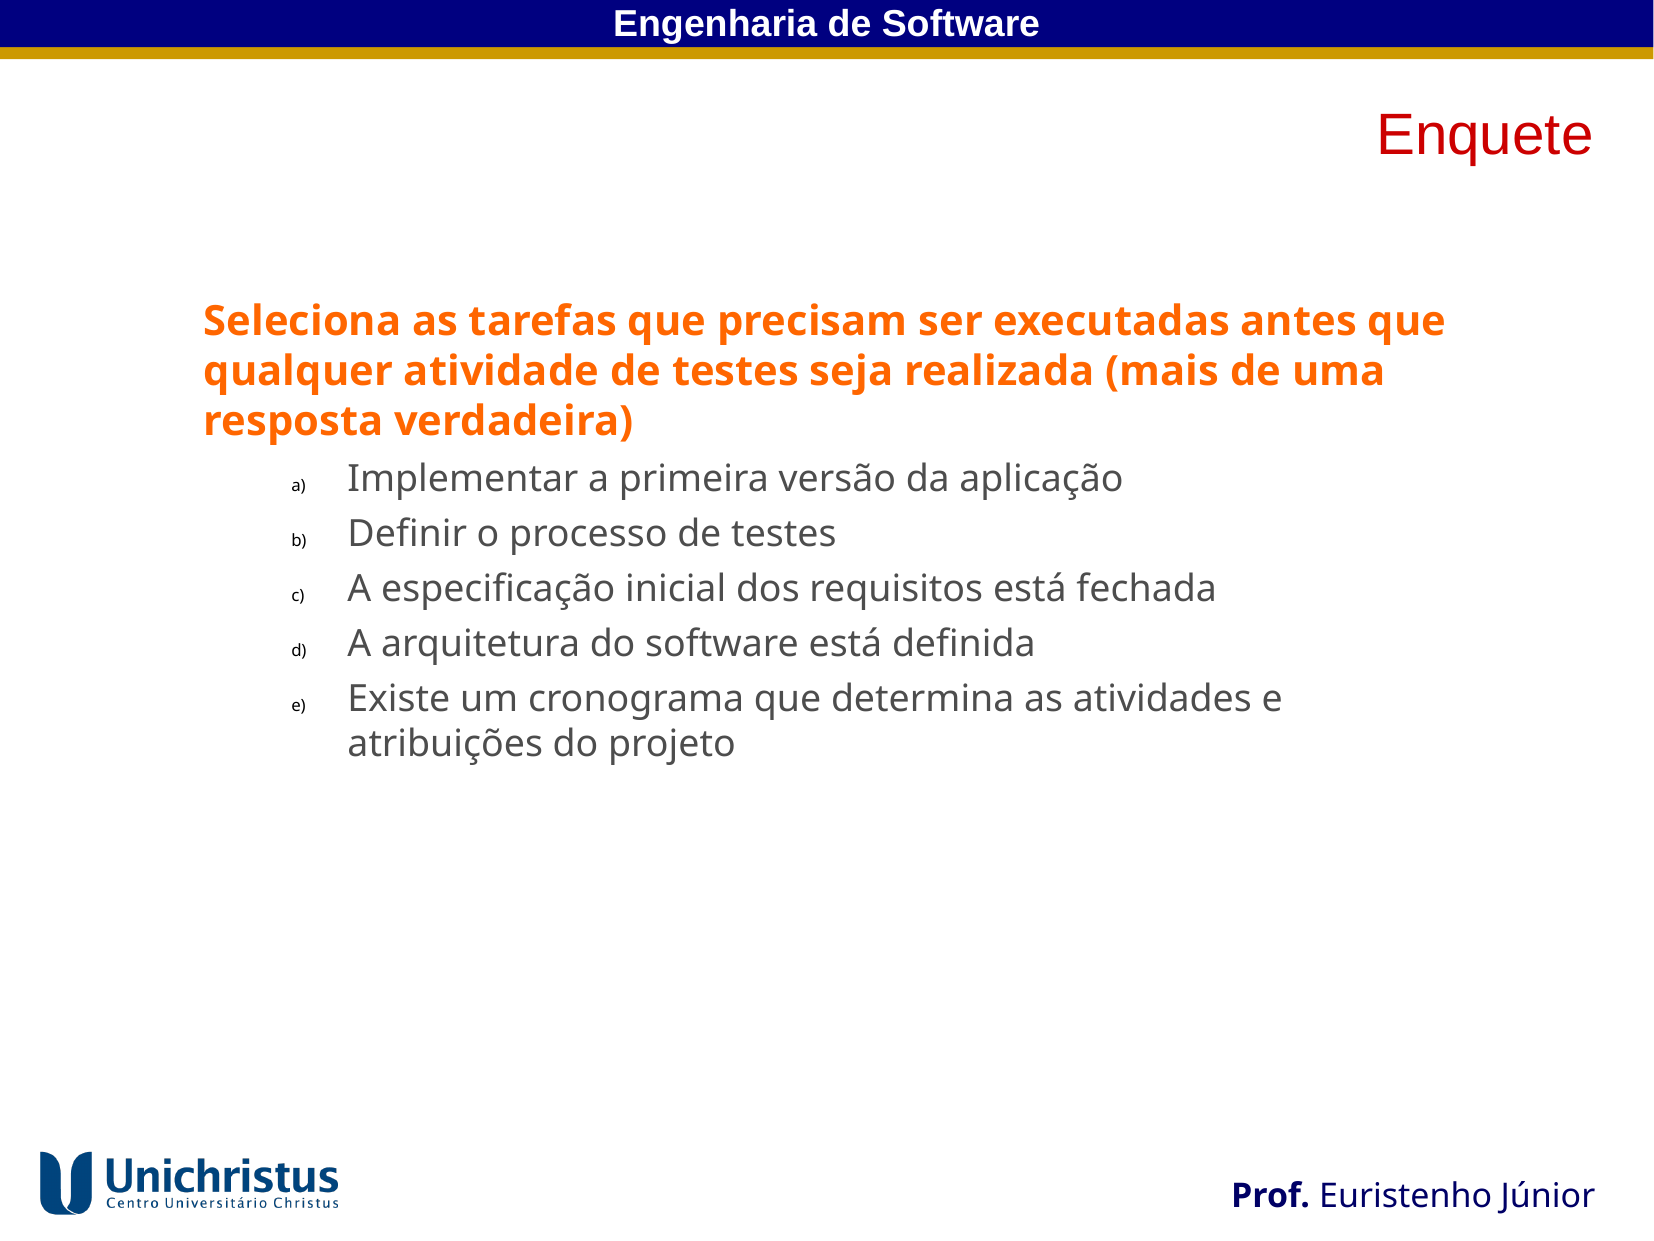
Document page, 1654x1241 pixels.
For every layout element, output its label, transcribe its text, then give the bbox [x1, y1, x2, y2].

text_box Prof. Euristenho Júnior [1216, 1163, 1654, 1224]
text_box [0, 48, 1654, 60]
picture [35, 1148, 343, 1217]
text_box Seleciona as tarefas que precisam ser executadas antes que qualquer atividade de testes seja realizada (mais de uma resposta verdadeira) Implementar a primeira versão da aplicação Definir o processo de testes A especificação inicial dos requisitos está fechada A arquitetura do software está definida Existe um cronograma que determina as atividades e atribuições do projeto [126, 286, 1477, 768]
text_box Enquete [1361, 94, 1630, 201]
text_box Engenharia de Software [0, 0, 1654, 48]
